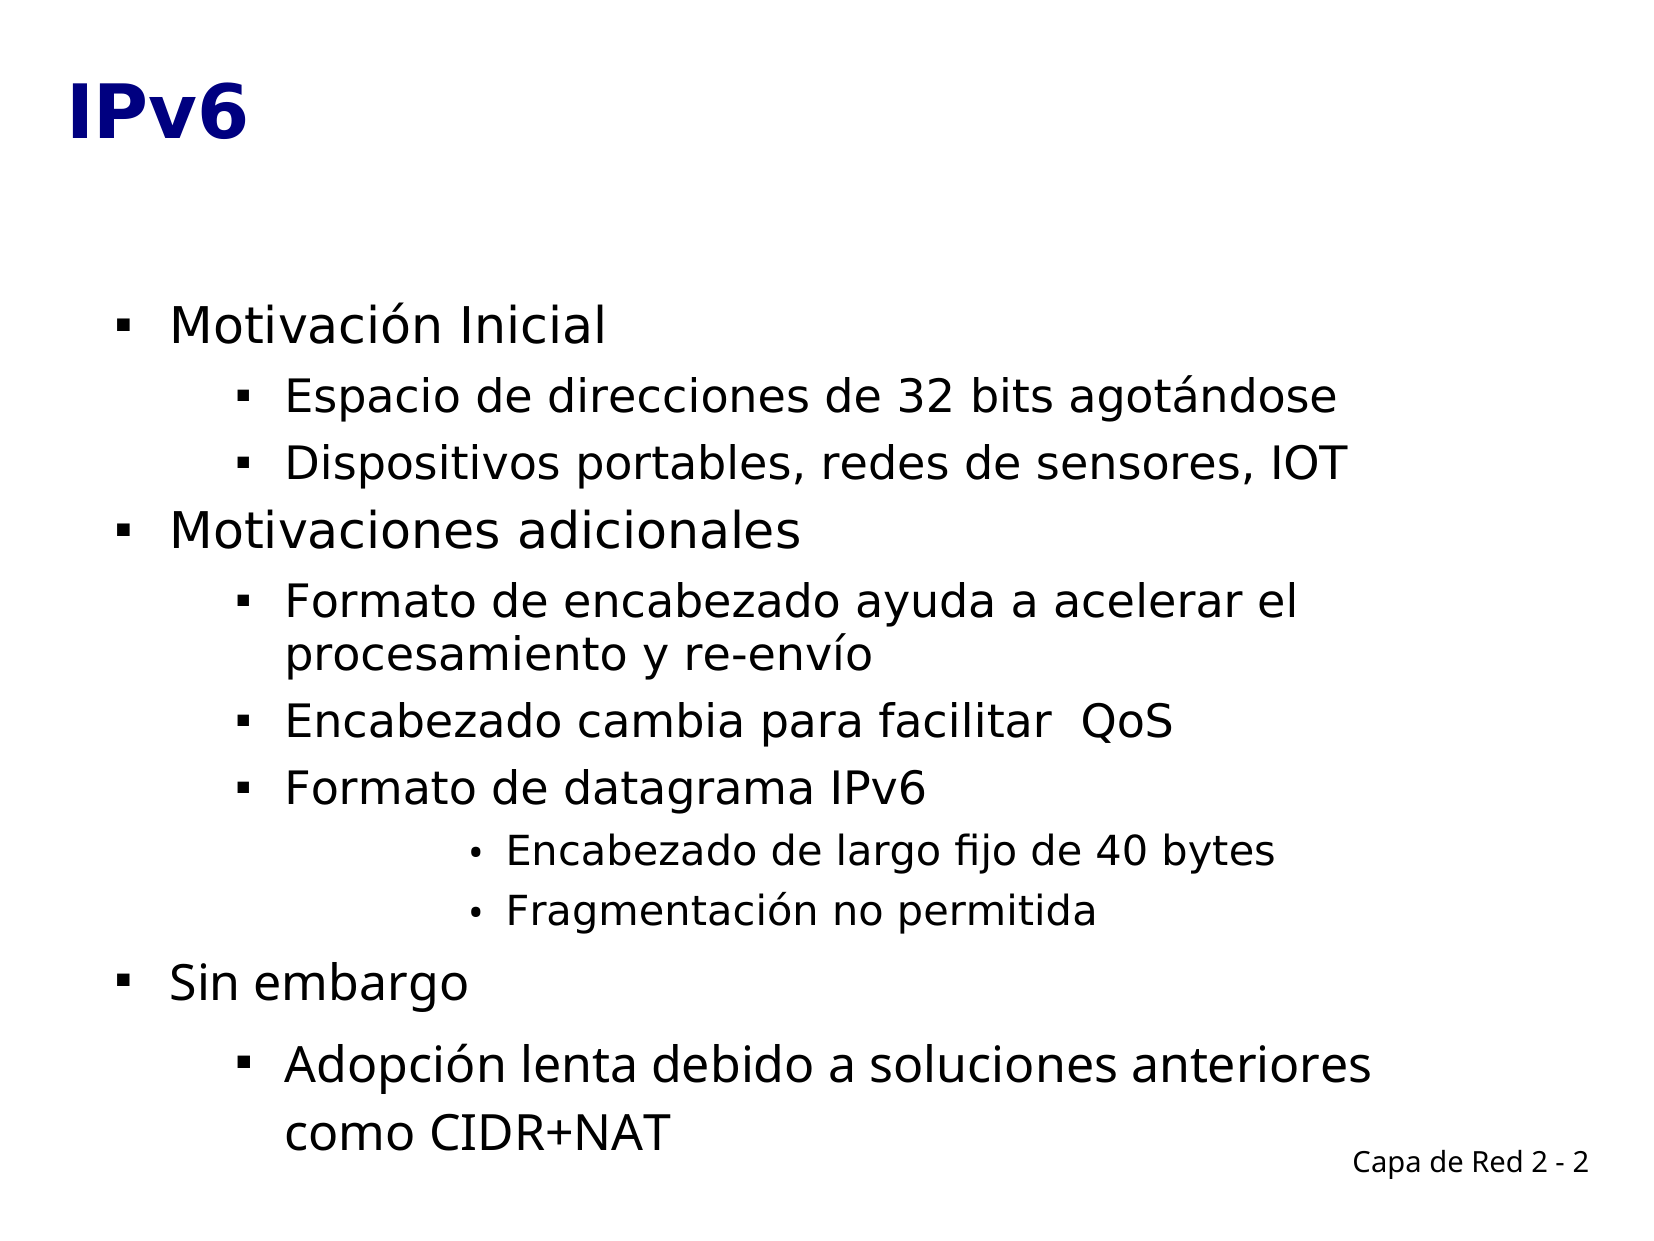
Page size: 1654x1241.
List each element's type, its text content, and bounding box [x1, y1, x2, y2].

list Motivación Inicial Espacio de direcciones de 32 bits agotándose Dispositivos portables, redes de sensores, IOT Motivaciones adicionales Formato de encabezado ayuda a acelerar el procesamiento y re-envío Encabezado cambia para facilitar QoS Formato de datagrama IPv6 Encabezado de largo fijo de 40 bytes Fragmentación no permitida Sin embargo Adopción lenta debido a soluciones anteriores como CIDR+NAT [96, 289, 1502, 1142]
title IPv6 [51, 1, 1654, 225]
